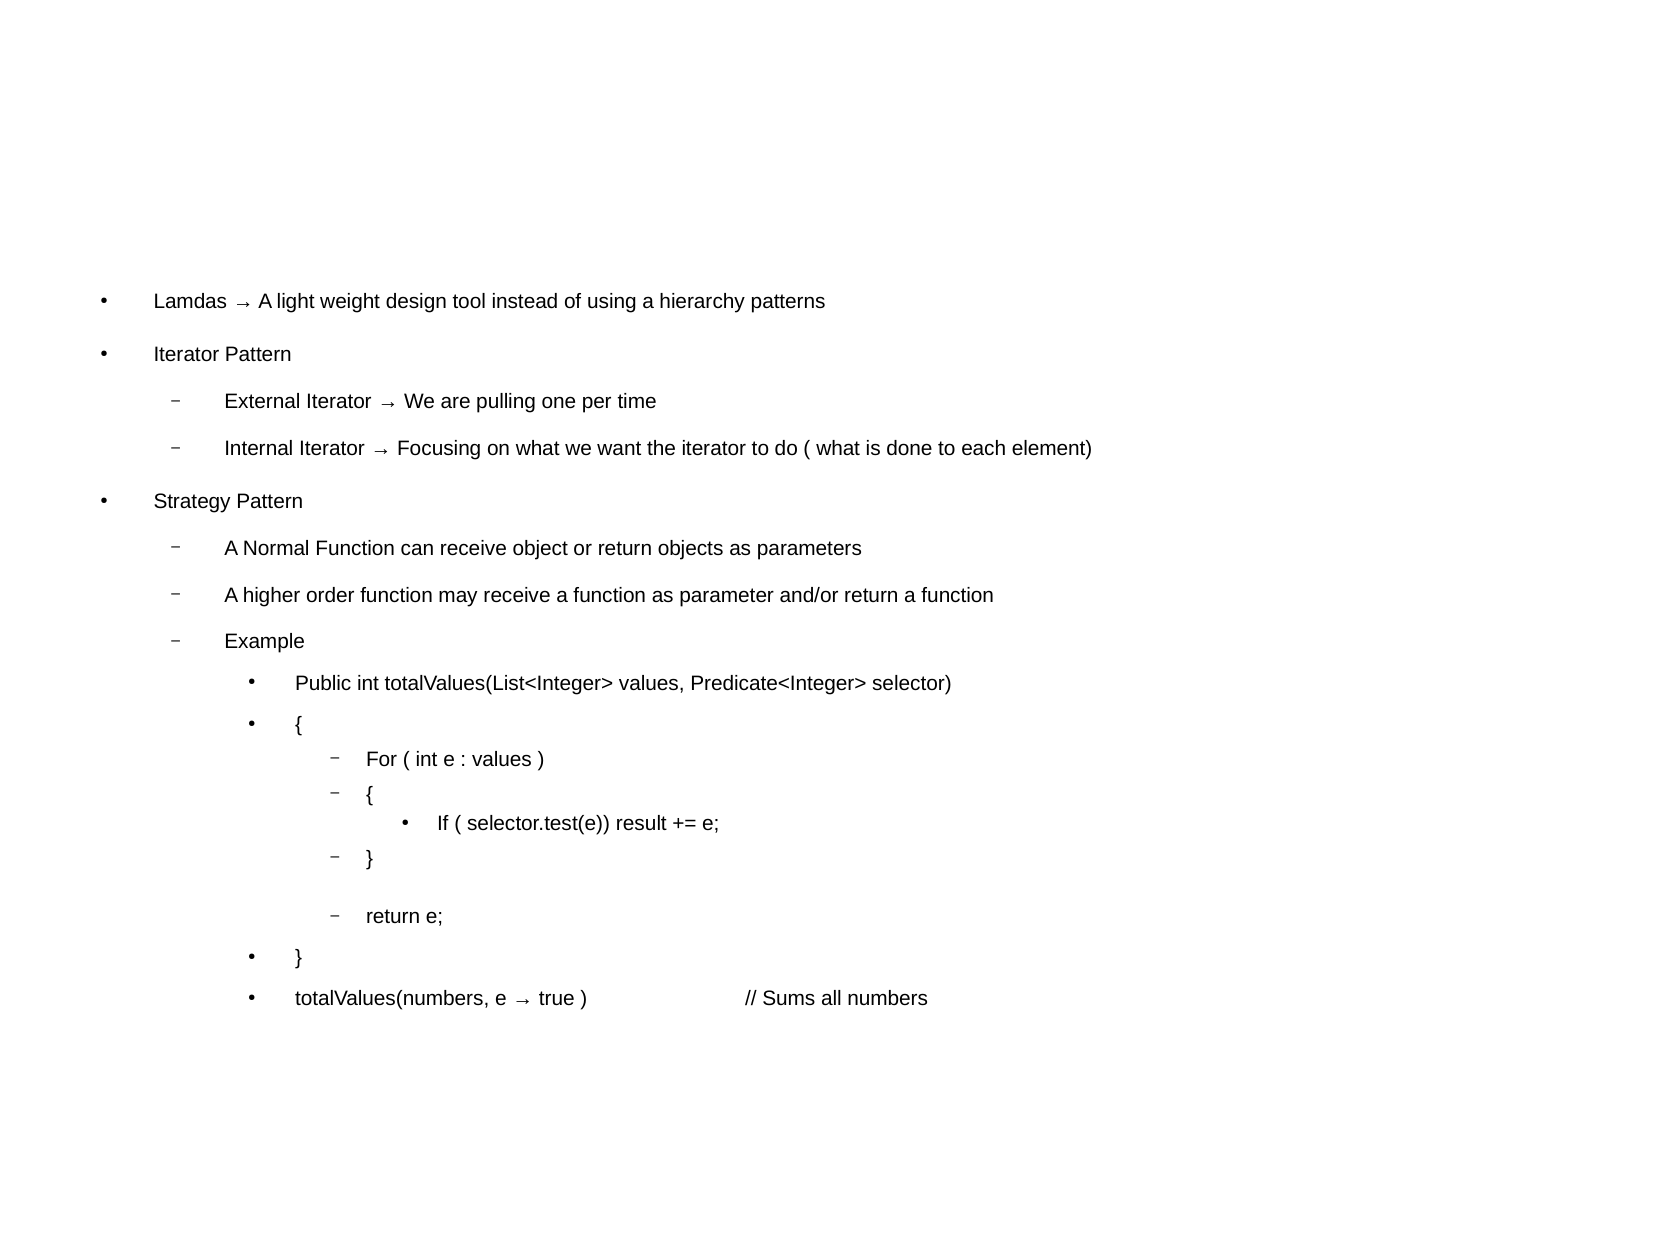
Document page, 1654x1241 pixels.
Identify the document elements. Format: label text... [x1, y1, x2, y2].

list Lamdas → A light weight design tool instead of using a hierarchy patterns Iterator Pattern External Iterator → We are pulling one per time Internal Iterator → Focusing on what we want the iterator to do ( what is done to each element) Strategy Pattern A Normal Function can receive object or return objects as parameters A higher order function may receive a function as parameter and/or return a function Example Public int totalValues(List<Integer> values, Predicate<Integer> selector) { For ( int e : values ) { If ( selector.test(e)) result += e; } return e; } totalValues(numbers, e → true ) // Sums all numbers [82, 290, 1571, 1201]
